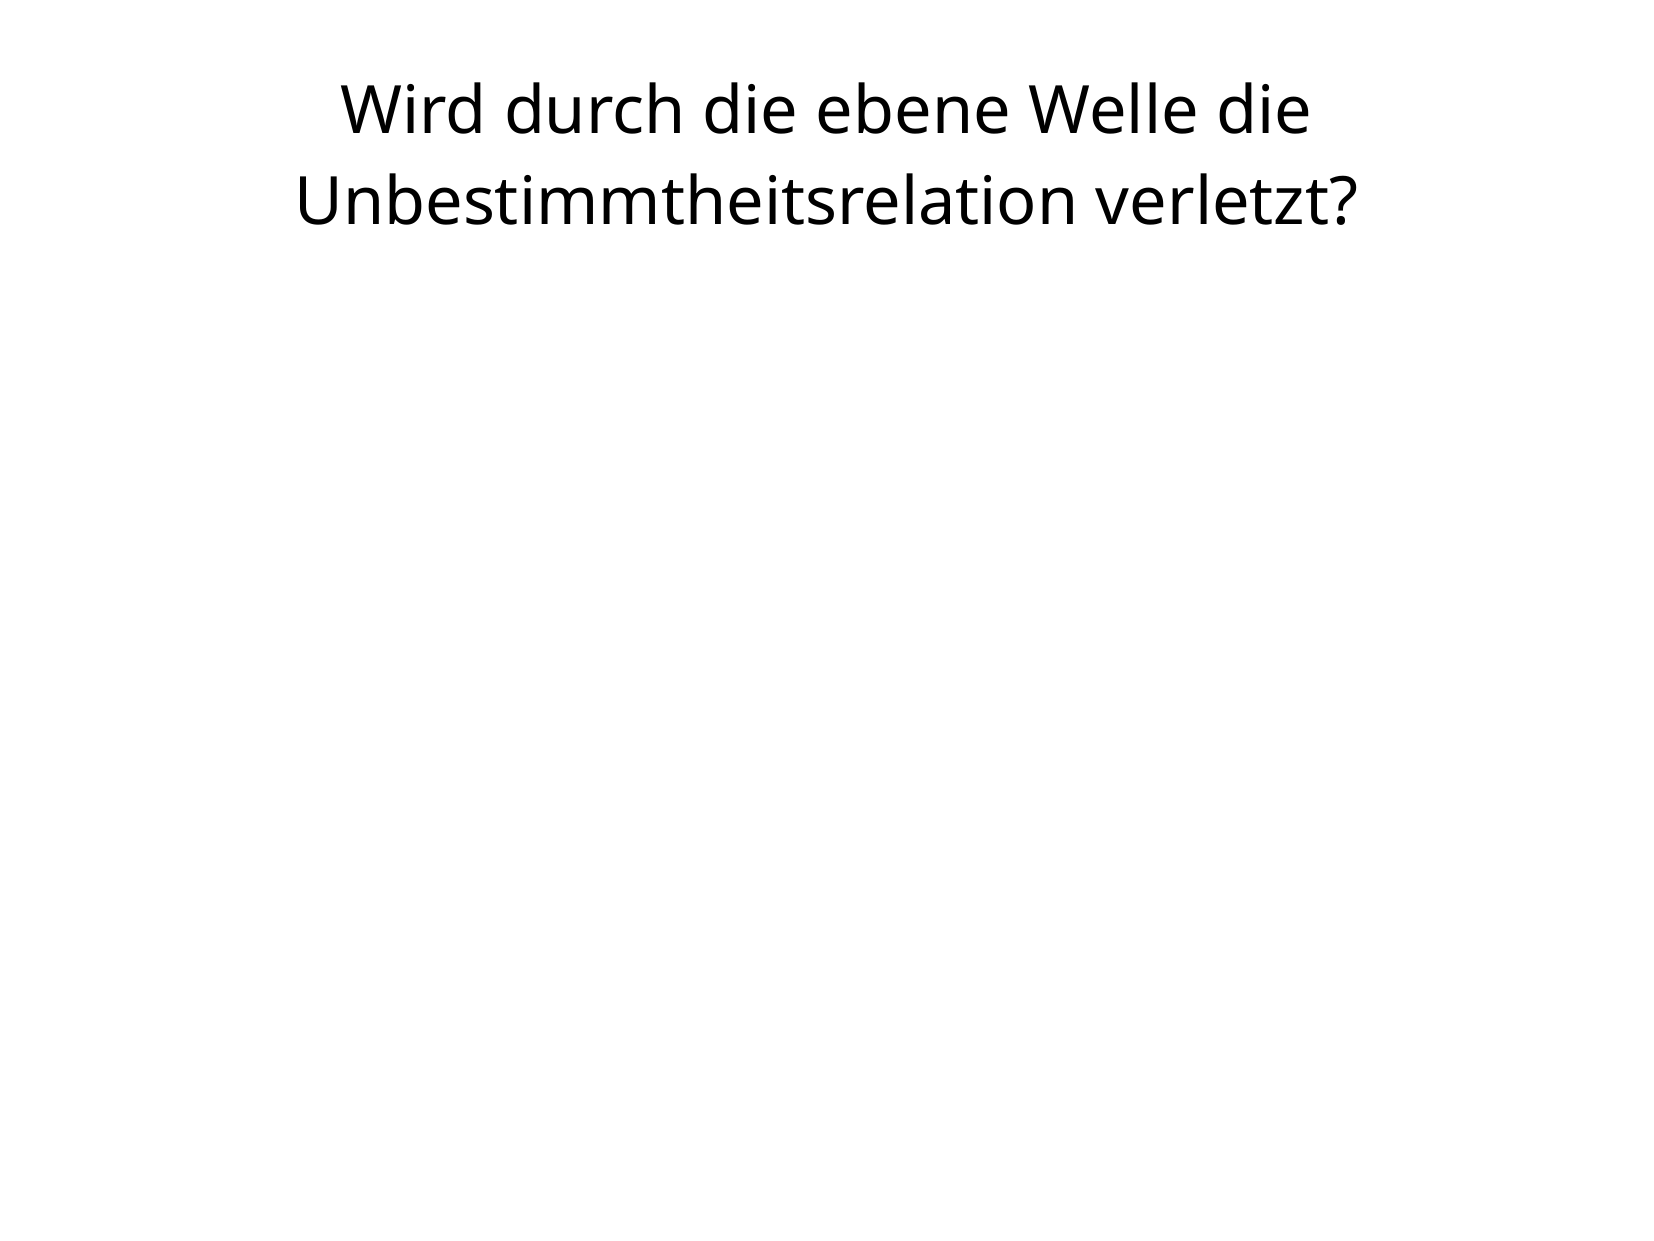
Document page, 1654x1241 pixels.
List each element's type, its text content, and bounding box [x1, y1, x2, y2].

title Wird durch die ebene Welle die Unbestimmtheitsrelation verletzt? [82, 49, 1571, 257]
